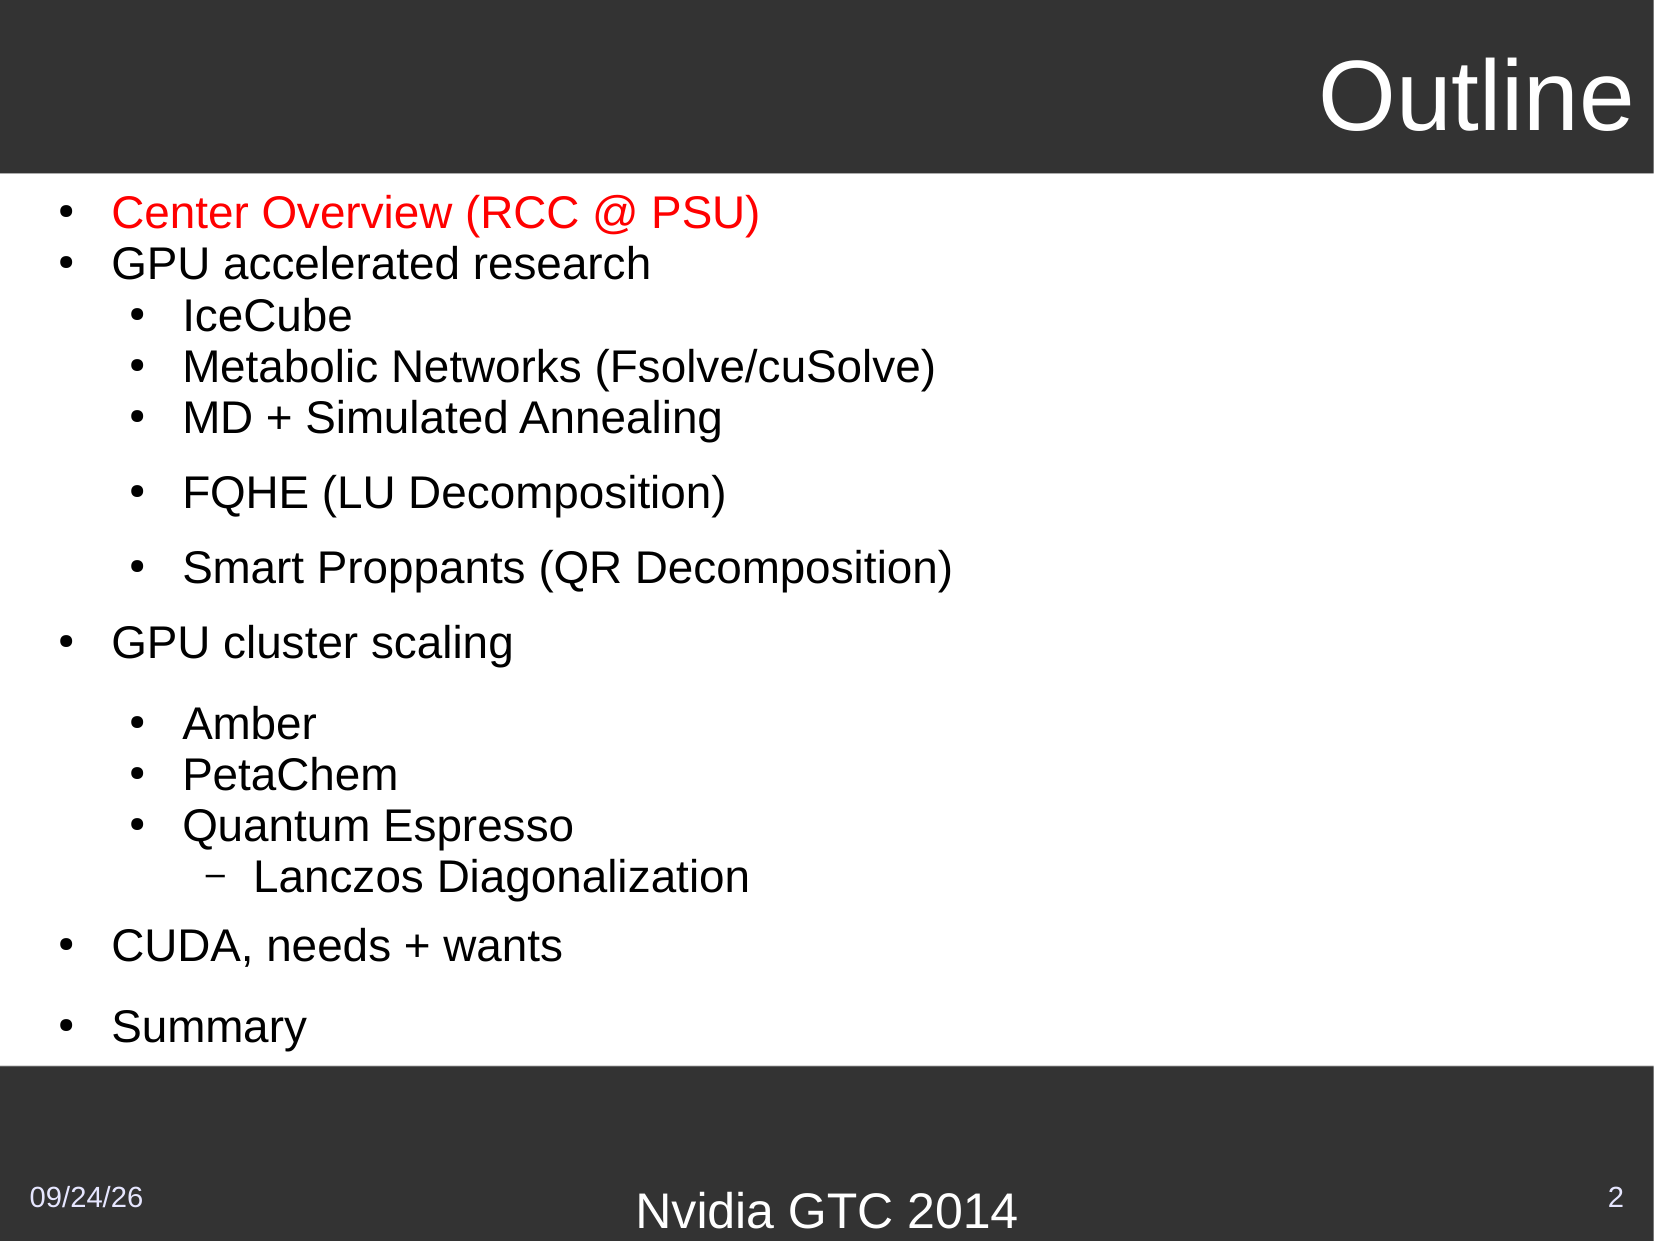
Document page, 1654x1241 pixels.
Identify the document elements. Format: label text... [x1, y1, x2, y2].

picture [0, 0, 1654, 1241]
title Outline [40, 11, 1636, 181]
text_box Nvidia GTC 2014 [29, 1182, 1625, 1239]
list Center Overview (RCC @ PSU) GPU accelerated research IceCube Metabolic Networks (Fsolve/cuSolve) MD + Simulated Annealing FQHE (LU Decomposition) Smart Proppants (QR Decomposition) GPU cluster scaling Amber PetaChem Quantum Espresso Lanczos Diagonalization CUDA, needs + wants Summary [40, 187, 1636, 1053]
